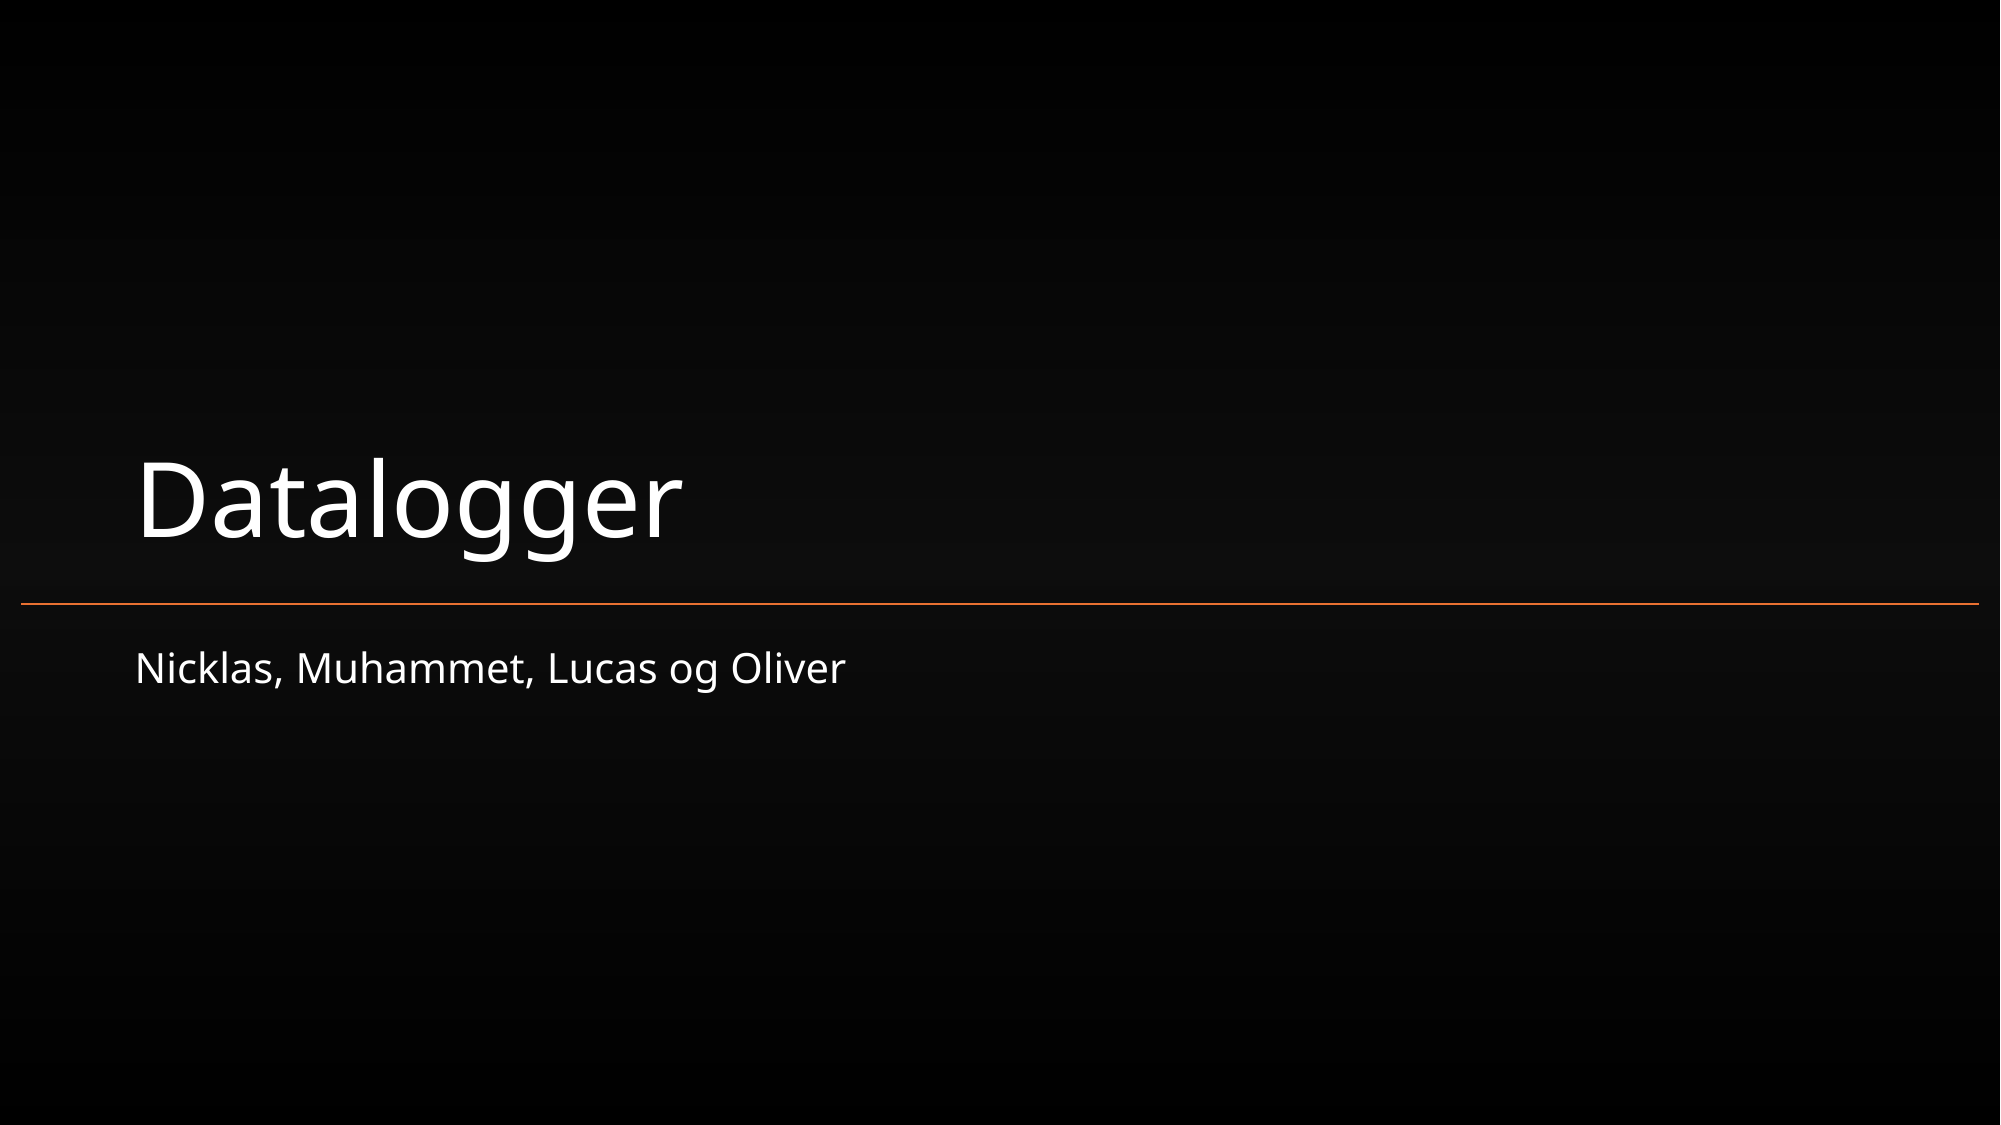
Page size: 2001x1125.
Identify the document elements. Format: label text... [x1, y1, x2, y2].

subtitle Nicklas, Muhammet, Lucas og Oliver [119, 640, 1023, 912]
text_box [0, 0, 2000, 1125]
title Datalogger [119, 176, 1023, 568]
